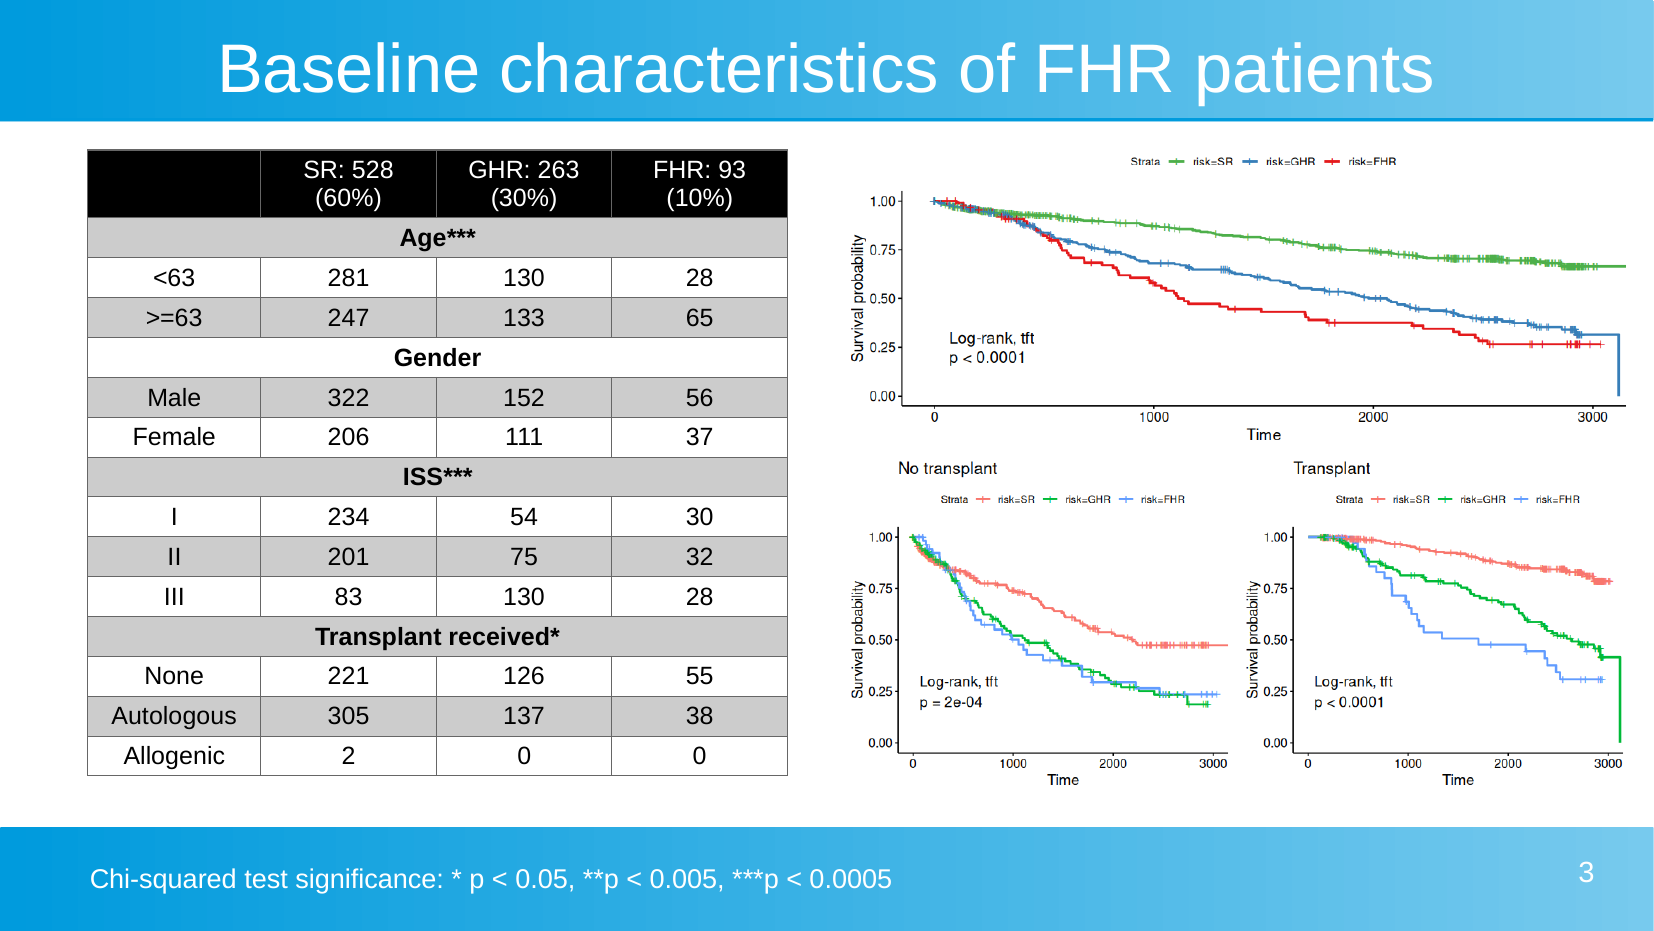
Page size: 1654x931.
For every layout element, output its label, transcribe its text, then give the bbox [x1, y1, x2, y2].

table_cell 247 [261, 298, 436, 337]
table_cell 126 [437, 657, 611, 696]
table_cell 234 [261, 497, 436, 536]
table_cell <63 [88, 258, 260, 297]
table_cell 83 [261, 577, 436, 616]
text_box Chi-squared test significance: * p < 0.05, **p < 0.005, ***p < 0.0005 [75, 856, 907, 902]
table_cell 281 [261, 258, 436, 297]
table_cell 55 [612, 657, 787, 696]
table_cell None [88, 657, 260, 696]
picture [1240, 455, 1629, 794]
picture [844, 138, 1632, 451]
table_cell I [88, 497, 260, 536]
table_cell 137 [437, 697, 611, 736]
table_cell 0 [612, 737, 787, 775]
table_cell 28 [612, 258, 787, 297]
table_cell ISS*** [88, 458, 787, 496]
table_cell II [88, 537, 260, 576]
table_header [88, 151, 260, 217]
table_cell >=63 [88, 298, 260, 337]
table_cell III [88, 577, 260, 616]
table_header SR: 528 (60%) [261, 151, 436, 217]
table_cell 221 [261, 657, 436, 696]
table_cell Allogenic [88, 737, 260, 775]
table_cell 130 [437, 577, 611, 616]
table_cell Gender [88, 338, 787, 377]
table_cell Autologous [88, 697, 260, 736]
table_cell 2 [261, 737, 436, 775]
table_cell 37 [612, 418, 787, 457]
table_cell Age*** [88, 218, 787, 257]
table_cell 30 [612, 497, 787, 536]
table_cell Transplant received* [88, 617, 787, 656]
table_cell 305 [261, 697, 436, 736]
table_cell 38 [612, 697, 787, 736]
table_cell 130 [437, 258, 611, 297]
table_cell 206 [261, 418, 436, 457]
table_cell 32 [612, 537, 787, 576]
title Baseline characteristics of FHR patients [59, 29, 1595, 108]
table_cell 28 [612, 577, 787, 616]
table_cell 0 [437, 737, 611, 775]
picture [845, 455, 1234, 794]
table_header FHR: 93 (10%) [612, 151, 787, 217]
table_cell Female [88, 418, 260, 457]
table_cell 201 [261, 537, 436, 576]
table_cell Male [88, 378, 260, 417]
table_cell 322 [261, 378, 436, 417]
table_cell 111 [437, 418, 611, 457]
table_cell 75 [437, 537, 611, 576]
table_cell 65 [612, 298, 787, 337]
table_cell 54 [437, 497, 611, 536]
table_cell 56 [612, 378, 787, 417]
table_header GHR: 263 (30%) [437, 151, 611, 217]
table_cell 133 [437, 298, 611, 337]
table_cell 152 [437, 378, 611, 417]
